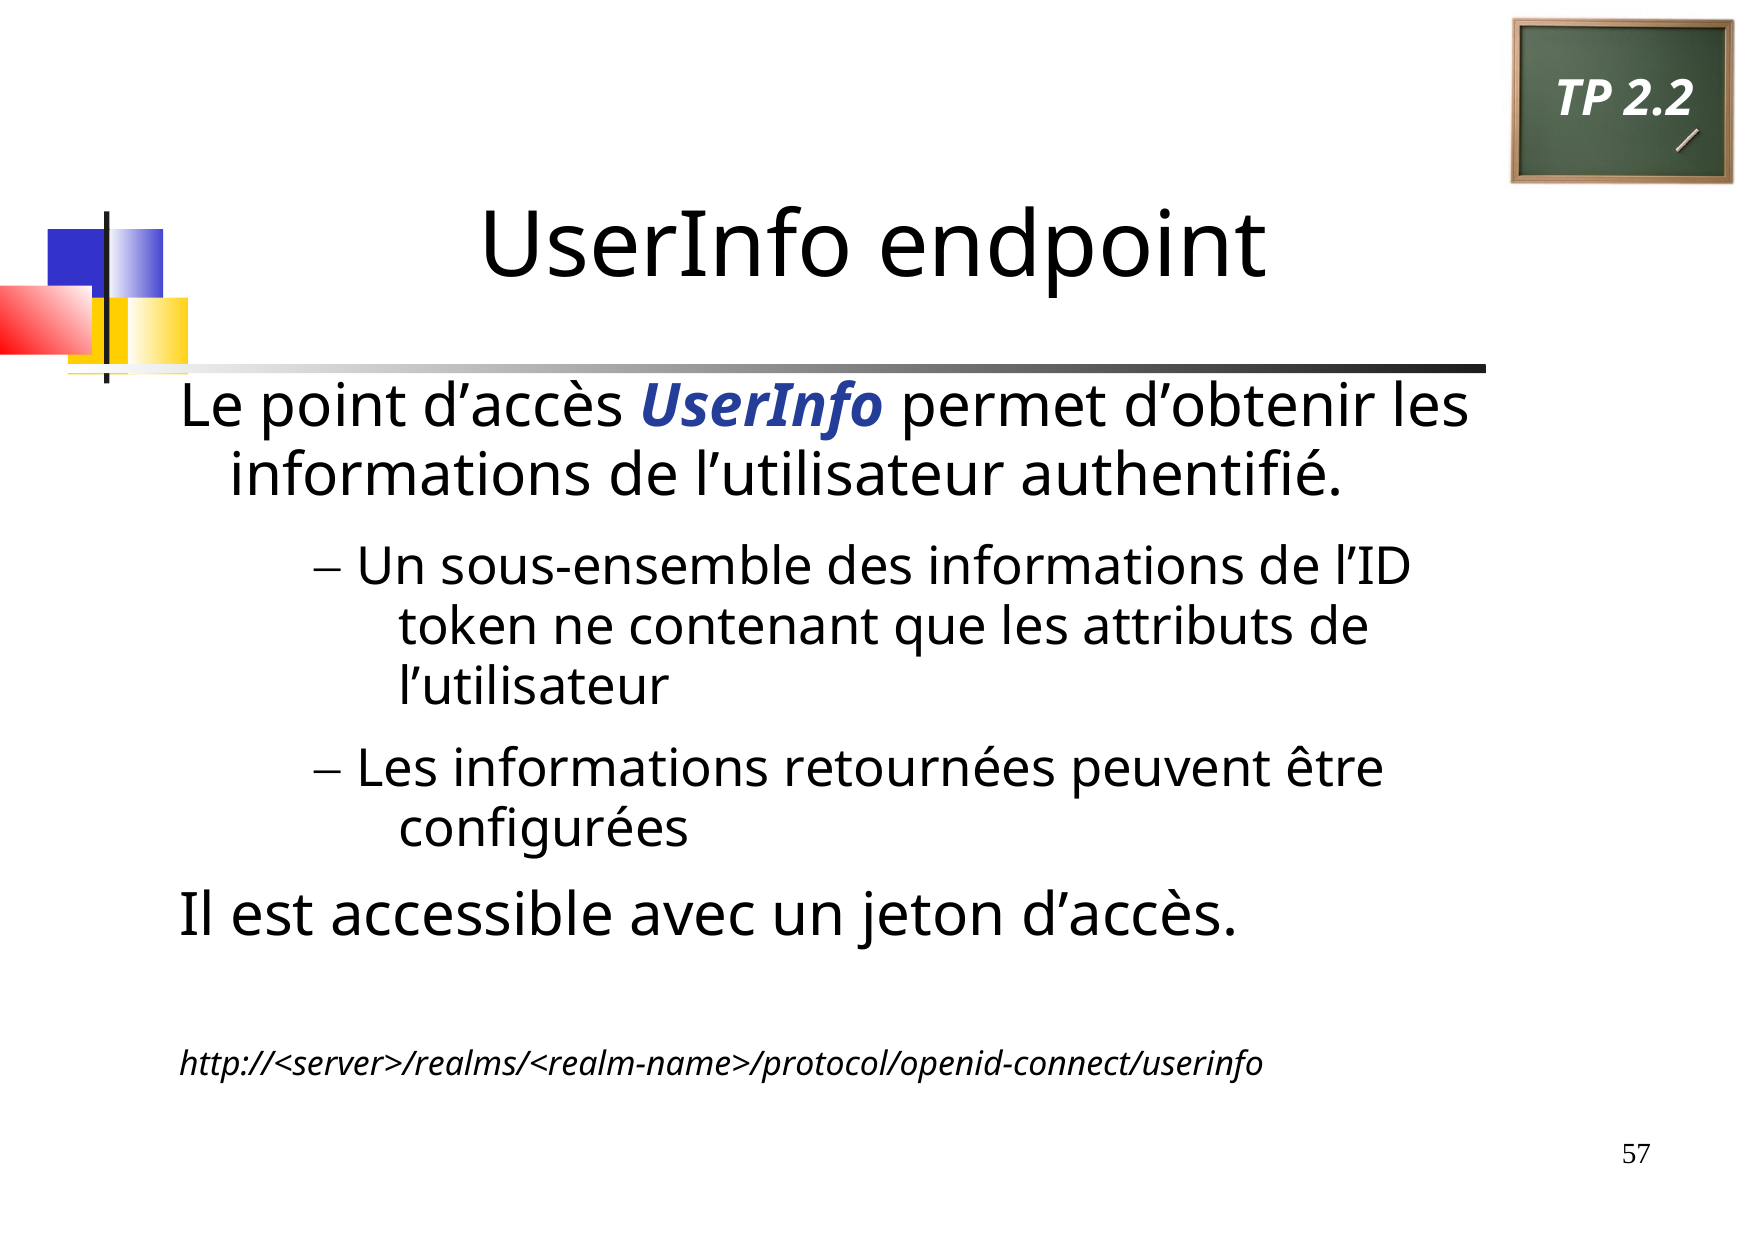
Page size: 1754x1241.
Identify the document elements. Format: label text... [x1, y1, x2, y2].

picture [1500, 7, 1744, 196]
list Le point d’accès UserInfo permet d’obtenir les informations de l’utilisateur authentifié. Un sous-ensemble des informations de l’ID token ne contenant que les attributs de l’utilisateur Les informations retournées peuvent être configurées Il est accessible avec un jeton d’accès. http://<server>/realms/<realm-name>/protocol/openid-connect/userinfo [179, 371, 1567, 1091]
title UserInfo endpoint [179, 139, 1567, 351]
text_box TP 2.2 [1537, 70, 1711, 133]
